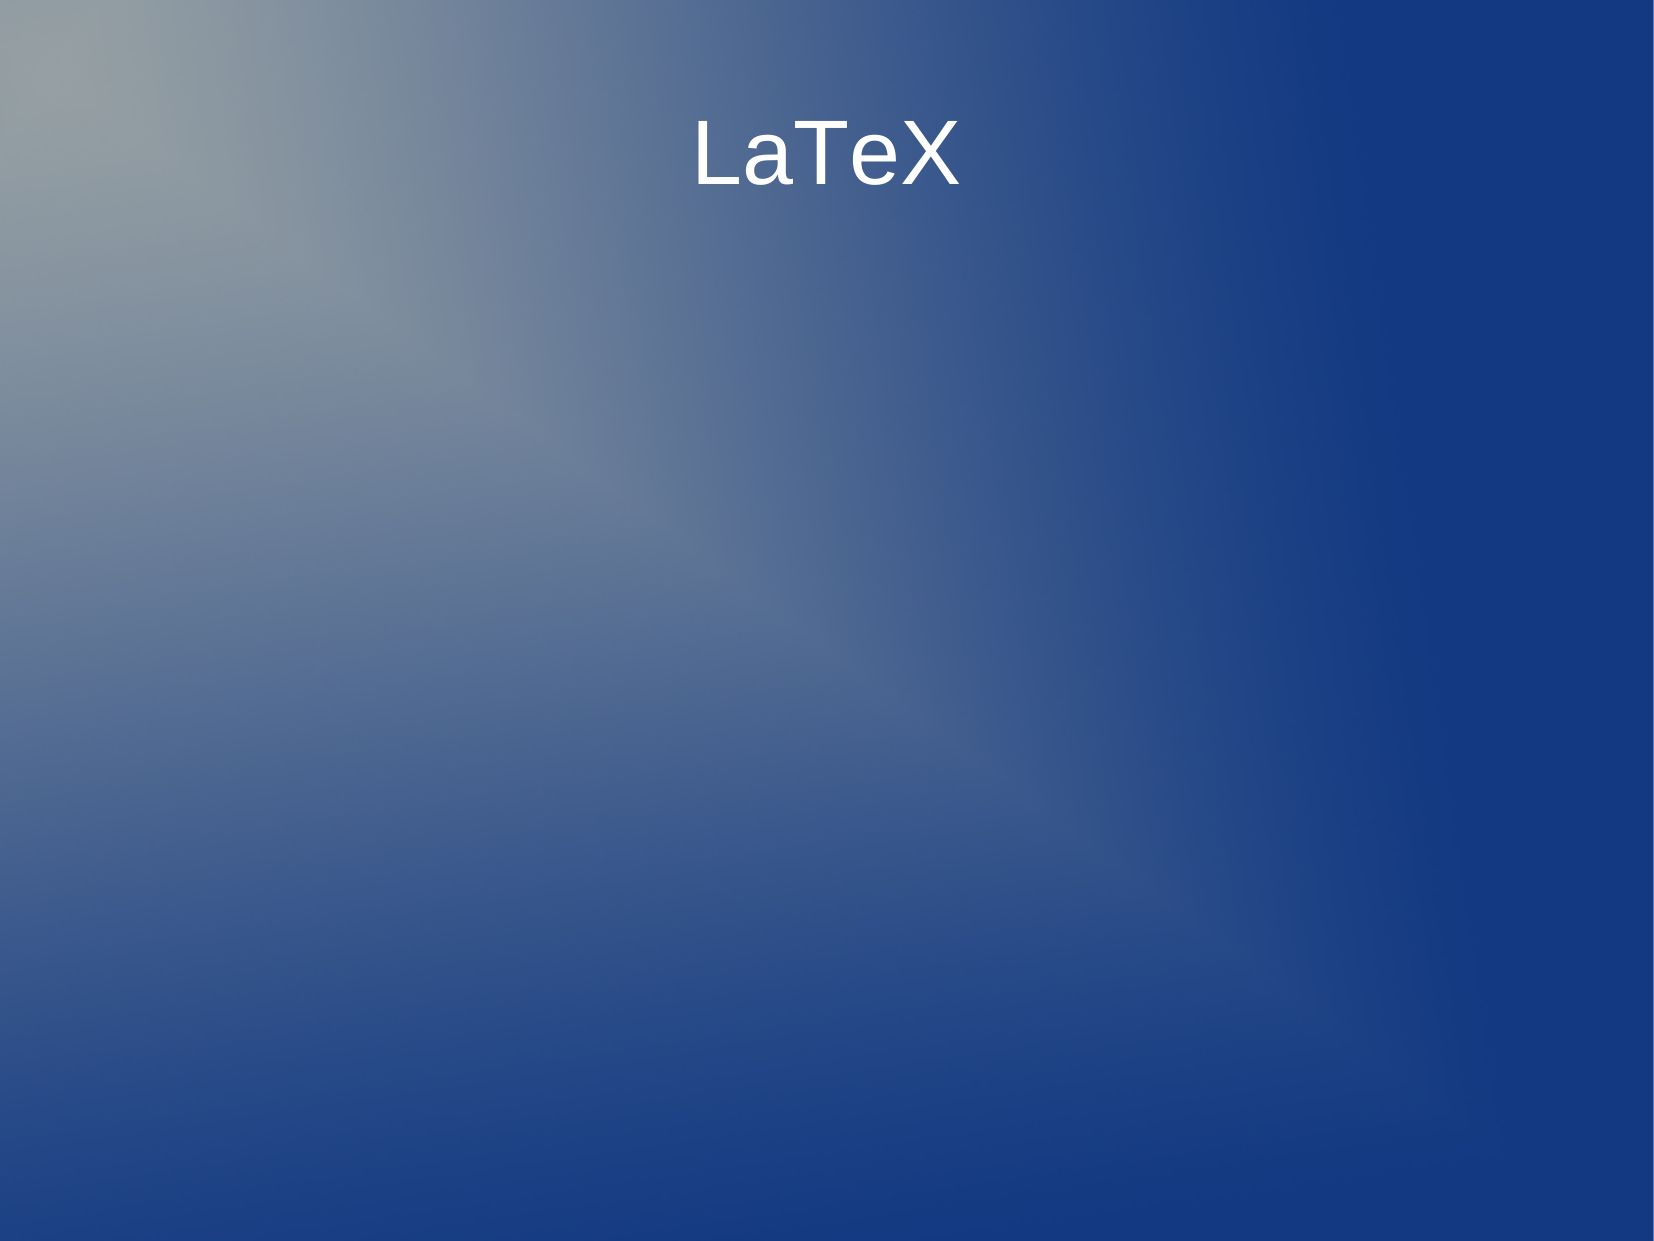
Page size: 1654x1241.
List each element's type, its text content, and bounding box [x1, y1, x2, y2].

picture [0, 0, 1654, 1241]
title LaTeX [82, 49, 1571, 257]
